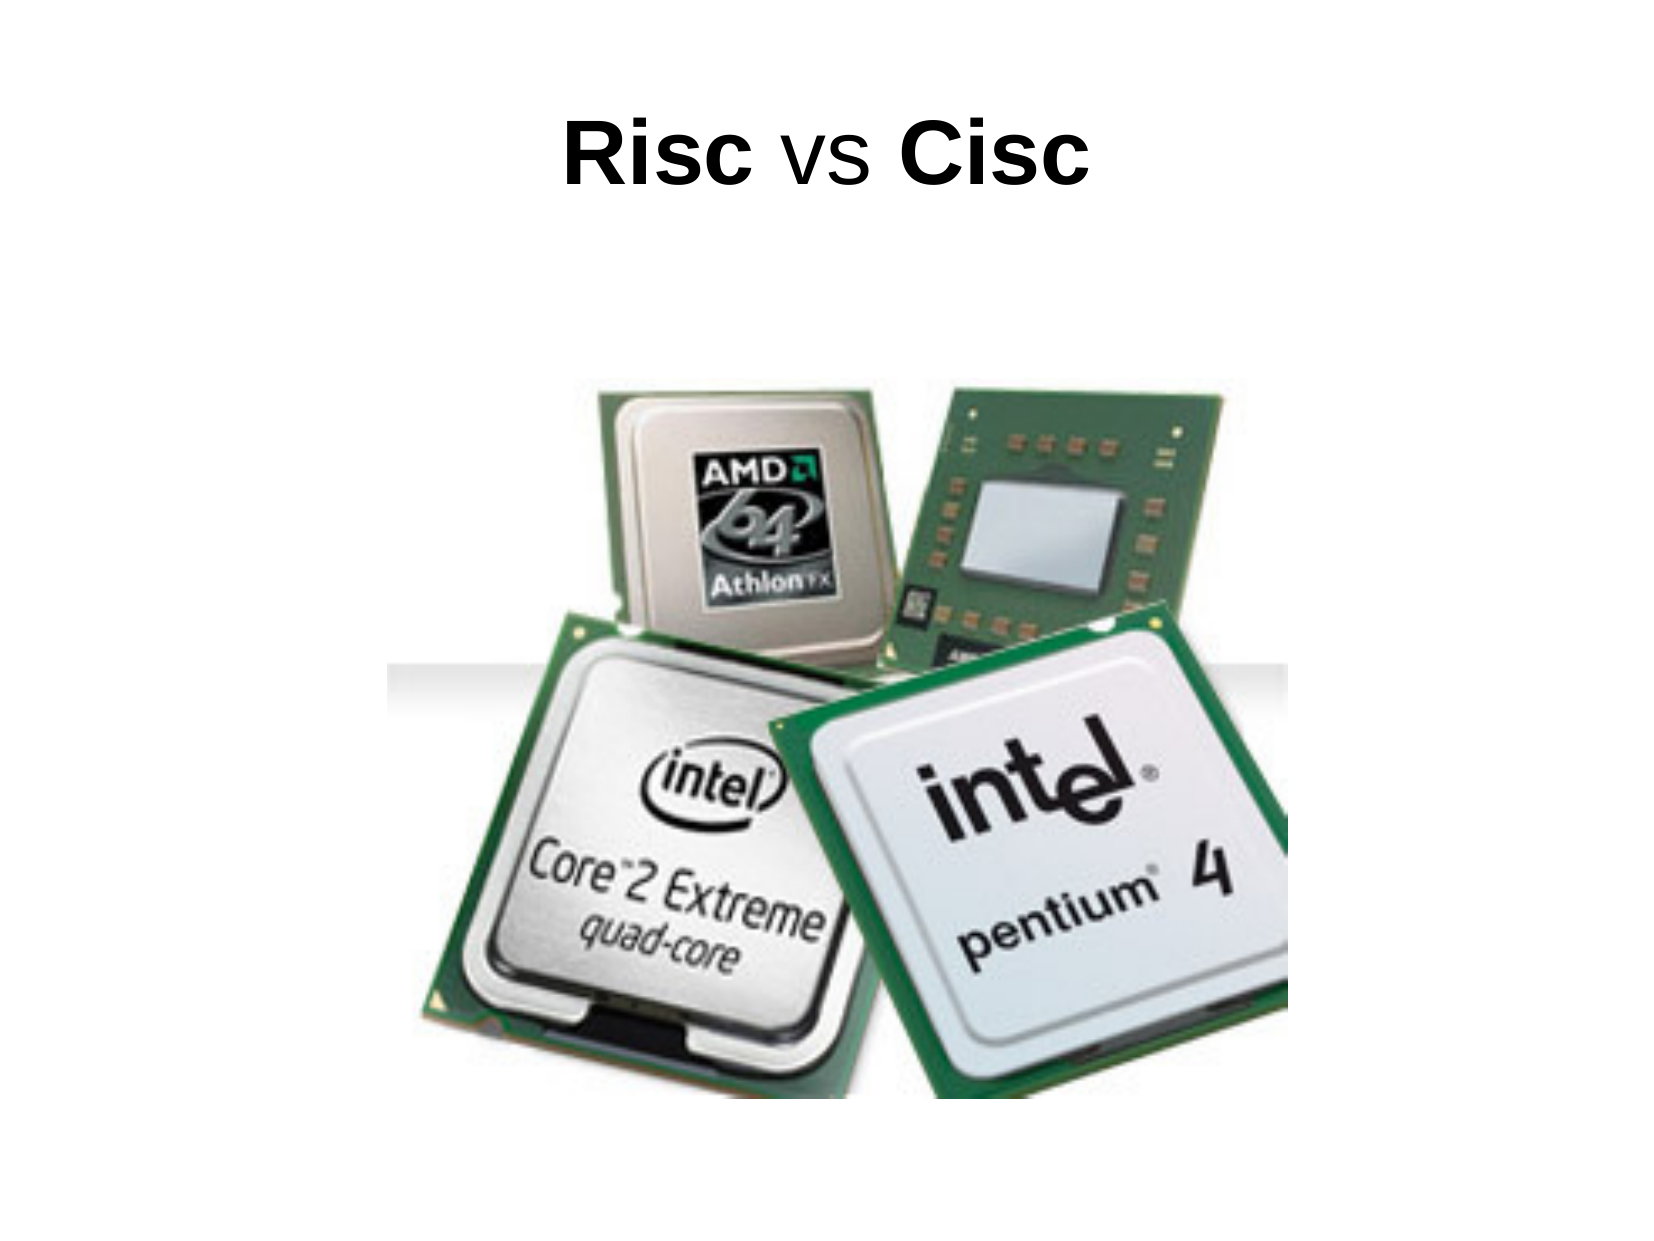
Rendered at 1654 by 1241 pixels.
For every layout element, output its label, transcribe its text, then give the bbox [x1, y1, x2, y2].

picture [387, 378, 1288, 1099]
title Risc vs Cisc [82, 49, 1571, 257]
